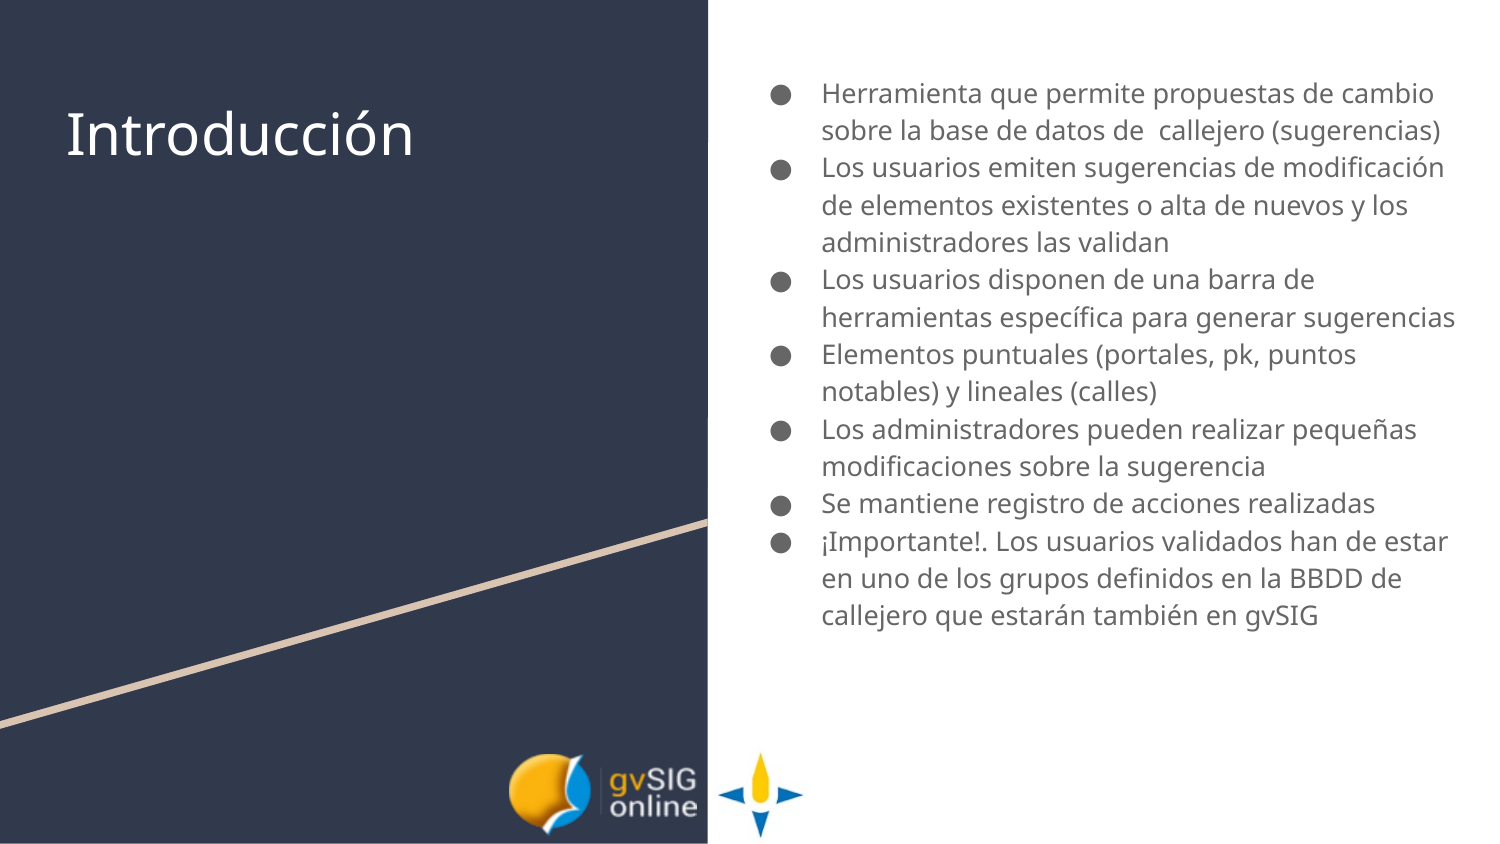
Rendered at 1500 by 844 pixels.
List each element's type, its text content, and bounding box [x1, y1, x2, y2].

picture [509, 754, 697, 836]
list Herramienta que permite propuestas de cambio sobre la base de datos de callejero (sugerencias) Los usuarios emiten sugerencias de modificación de elementos existentes o alta de nuevos y los administradores las validan Los usuarios disponen de una barra de herramientas específica para generar sugerencias Elementos puntuales (portales, pk, puntos notables) y lineales (calles) Los administradores pueden realizar pequeñas modificaciones sobre la sugerencia Se mantiene registro de acciones realizadas ¡Importante!. Los usuarios validados han de estar en uno de los grupos definidos en la BBDD de callejero que estarán también en gvSIG [731, 56, 1471, 729]
picture [714, 747, 810, 843]
title Introducción [51, 82, 660, 494]
